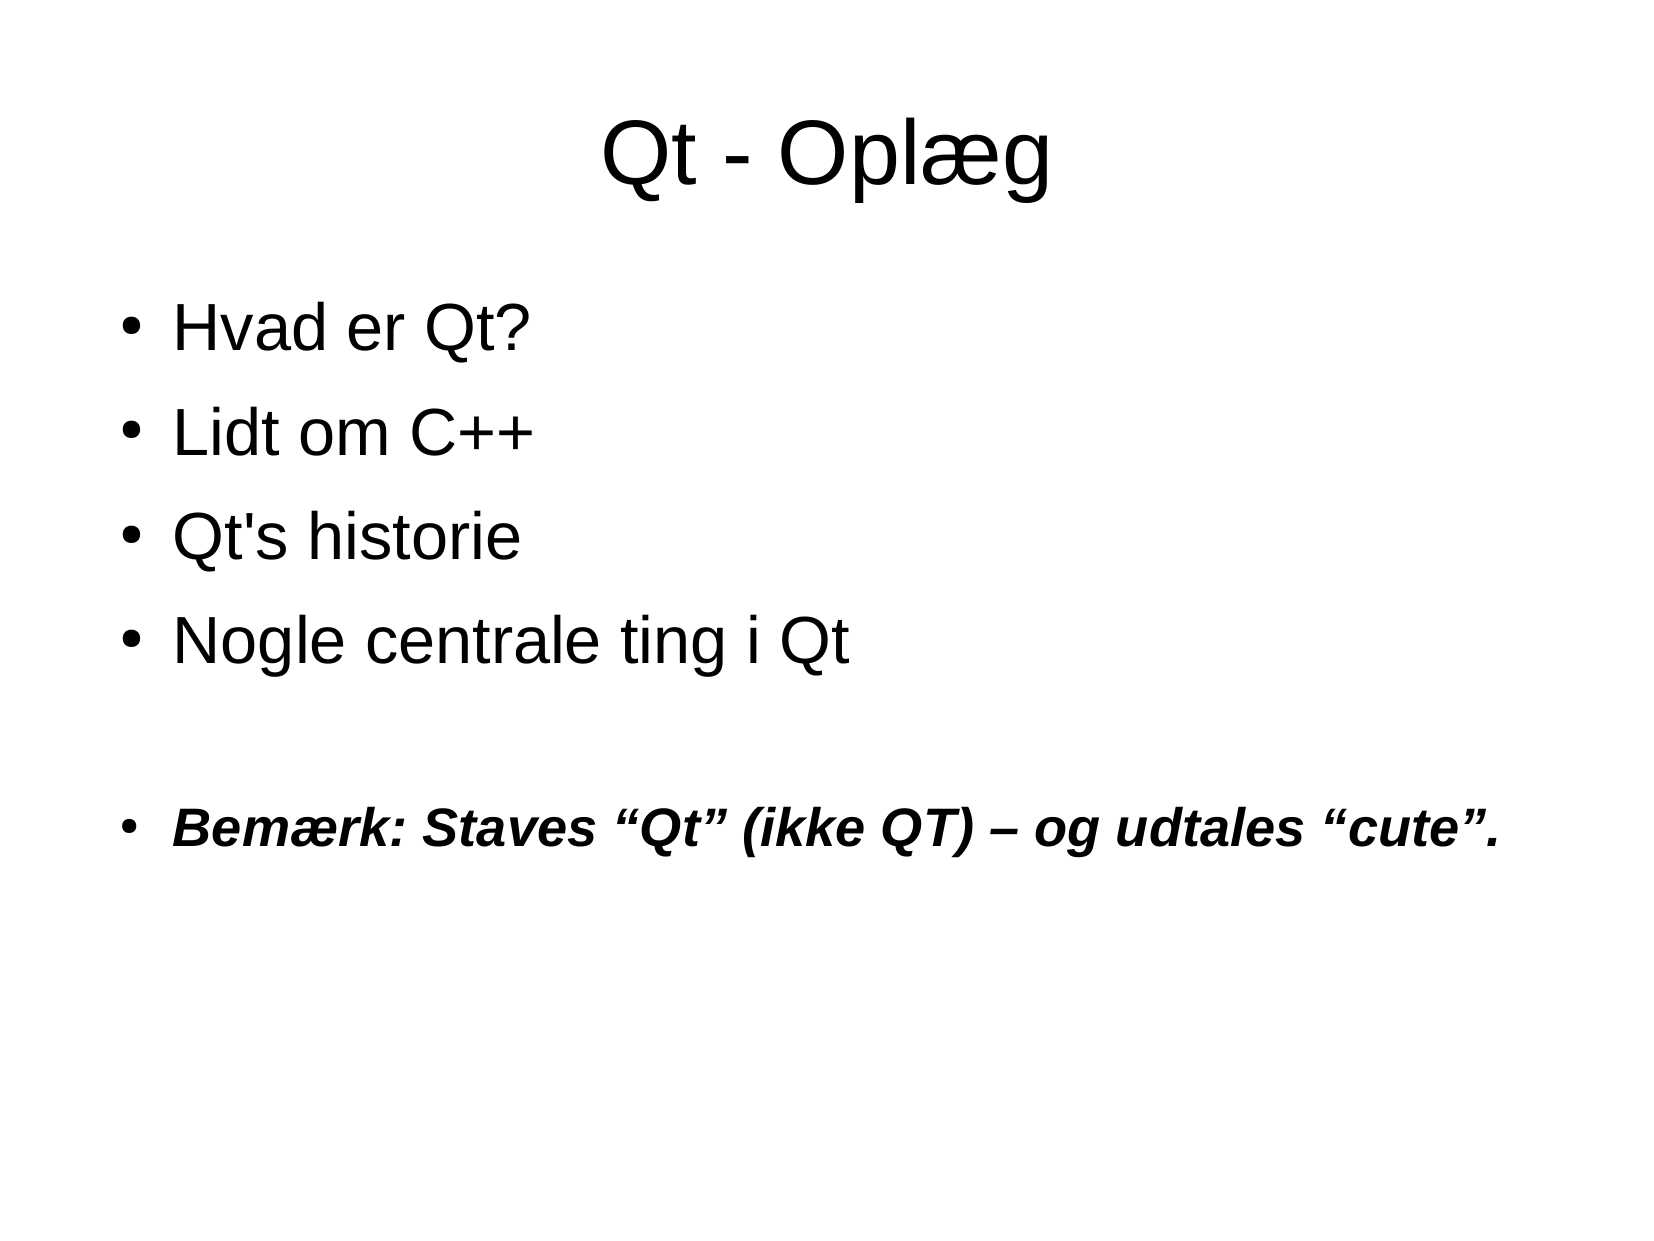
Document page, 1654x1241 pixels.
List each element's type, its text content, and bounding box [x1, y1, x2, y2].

list Hvad er Qt? Lidt om C++ Qt's historie Nogle centrale ting i Qt Bemærk: Staves “Qt” (ikke QT) – og udtales “cute”. [101, 290, 1591, 1010]
title Qt - Oplæg [82, 49, 1571, 257]
